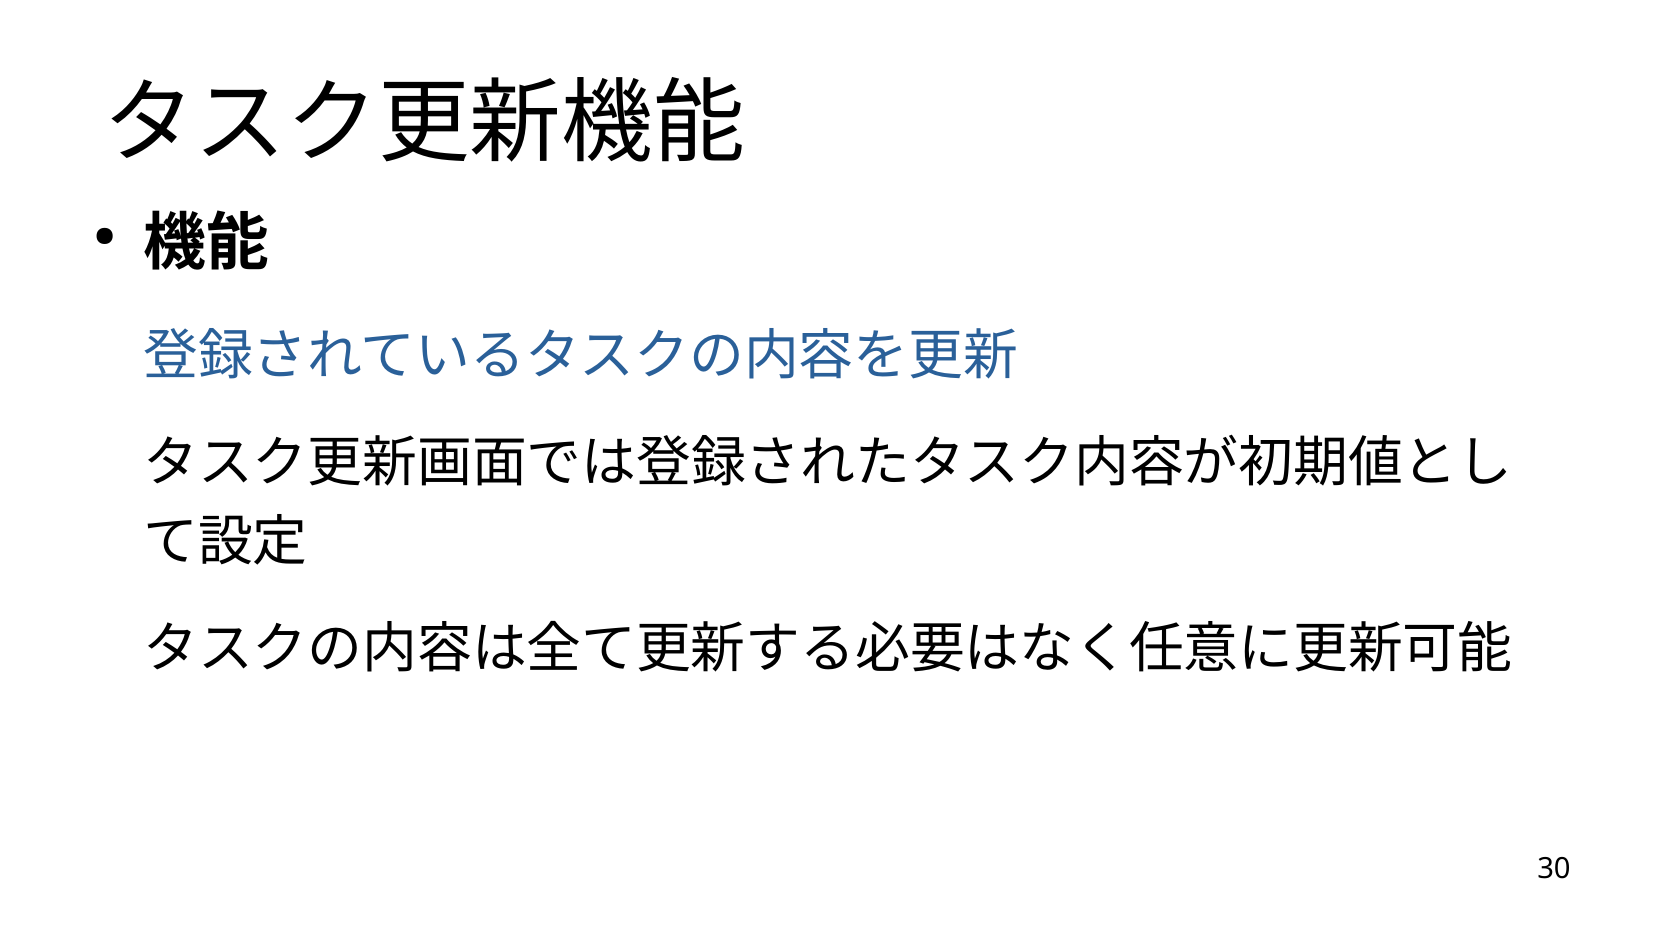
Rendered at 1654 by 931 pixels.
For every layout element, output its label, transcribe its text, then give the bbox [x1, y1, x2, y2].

list 機能 登録されているタスクの内容を更新 タスク更新画面では登録されたタスク内容が初期値として設定 タスクの内容は全て更新する必要はなく任意に更新可能 [76, 192, 1565, 732]
title タスク更新機能 [82, 37, 1571, 193]
